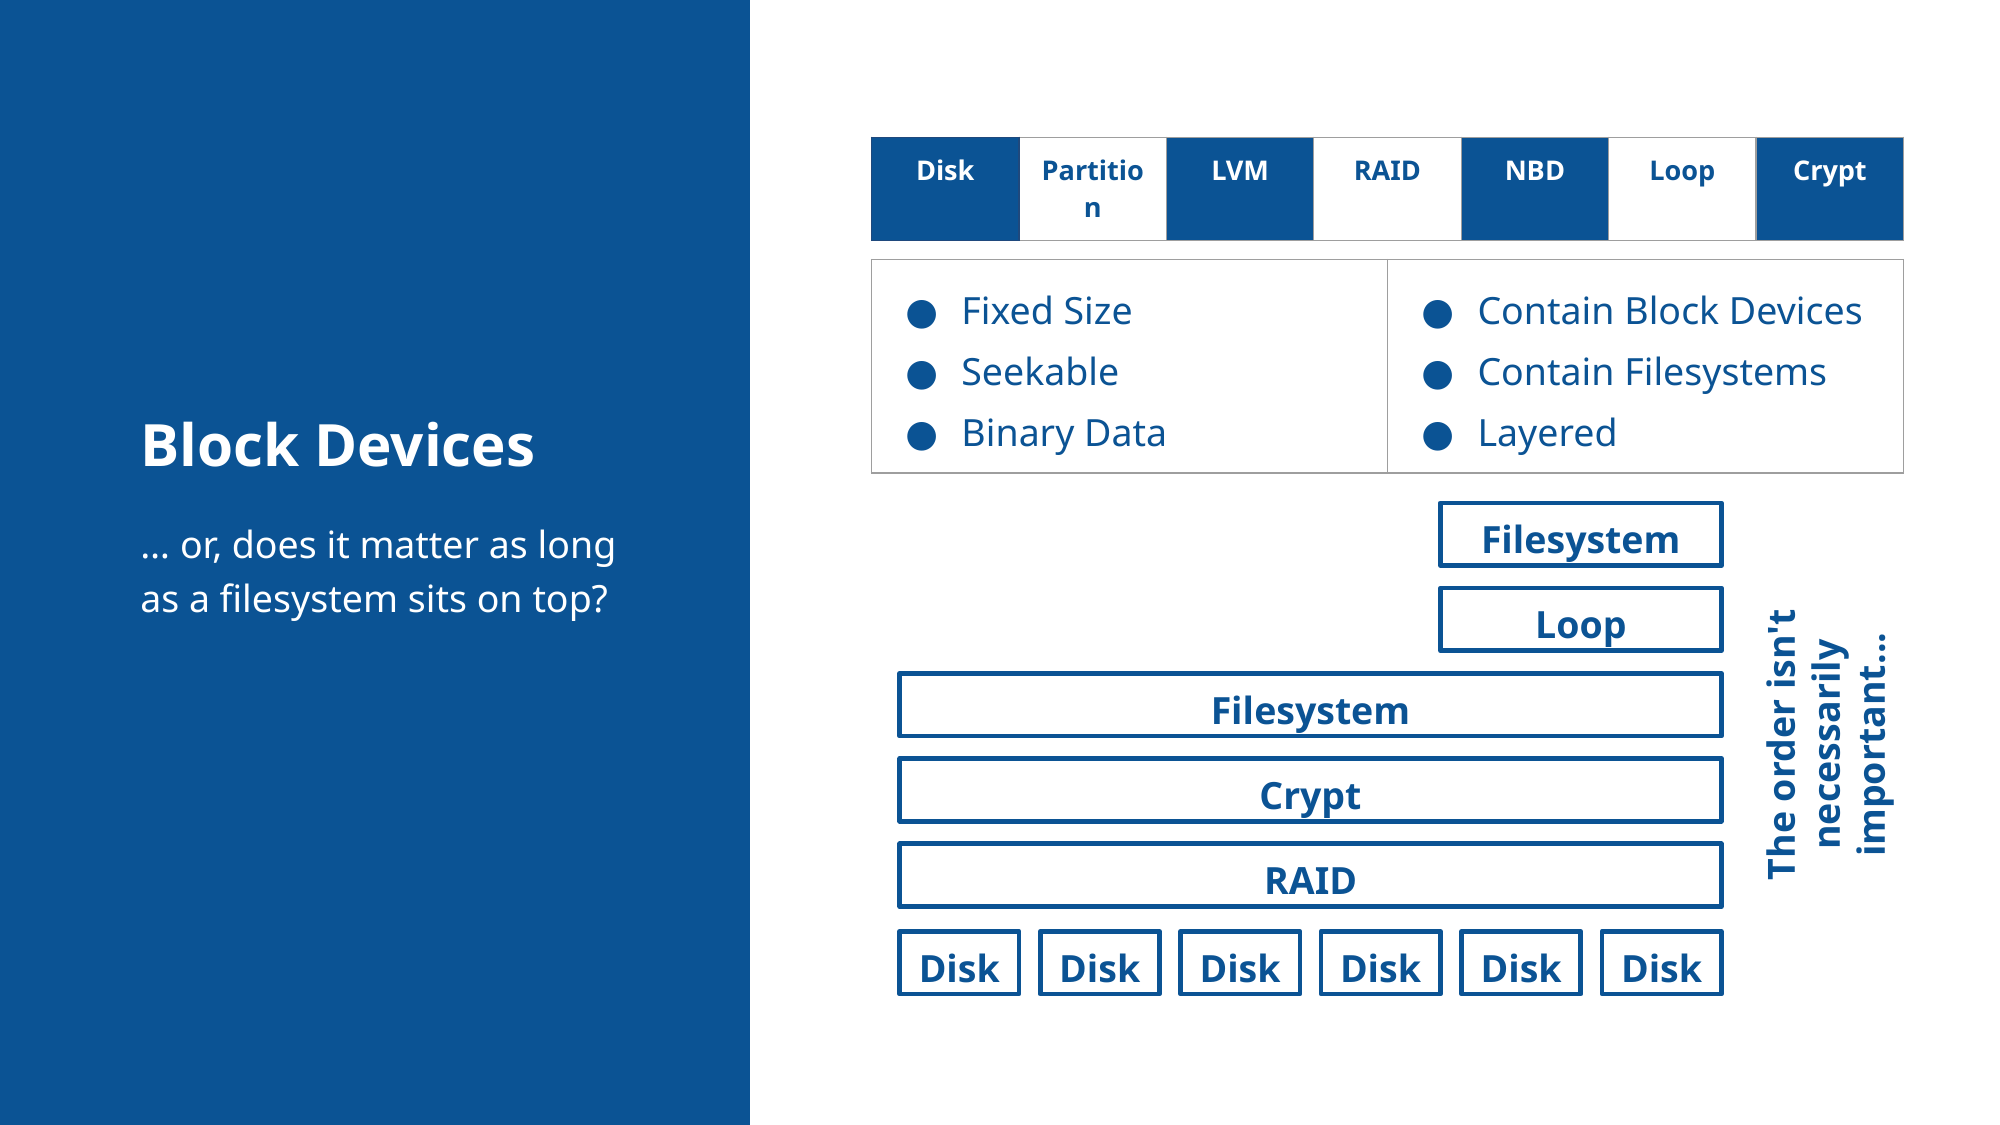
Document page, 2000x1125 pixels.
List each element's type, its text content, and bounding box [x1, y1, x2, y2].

text_box The order isn't necessarily important... [1758, 511, 1892, 978]
text_box Filesystem [1440, 502, 1722, 566]
text_box Disk [1321, 931, 1441, 995]
text_box Crypt [899, 758, 1722, 822]
table_header Contain Block Devices Contain Filesystems Layered [1388, 260, 1903, 472]
text_box RAID [899, 843, 1722, 907]
table_header Partition [1020, 138, 1166, 240]
table_header RAID [1314, 138, 1461, 240]
table_header Loop [1609, 138, 1755, 240]
table_header Fixed Size Seekable Binary Data [872, 260, 1387, 472]
text_box Disk [1040, 931, 1160, 995]
table_header LVM [1167, 138, 1313, 240]
text_box Block Devices [125, 400, 636, 487]
text_box [14, 0, 750, 1125]
table_header Disk [872, 138, 1018, 240]
text_box … or, does it matter as long as a filesystem sits on top? [125, 504, 653, 793]
text_box Loop [1440, 588, 1722, 651]
text_box Disk [1601, 931, 1722, 995]
text_box Disk [1180, 931, 1300, 995]
table_header NBD [1462, 138, 1608, 240]
text_box Disk [899, 931, 1019, 995]
text_box Filesystem [899, 673, 1722, 737]
text_box Disk [1461, 931, 1581, 995]
table_header Crypt [1757, 138, 1903, 240]
